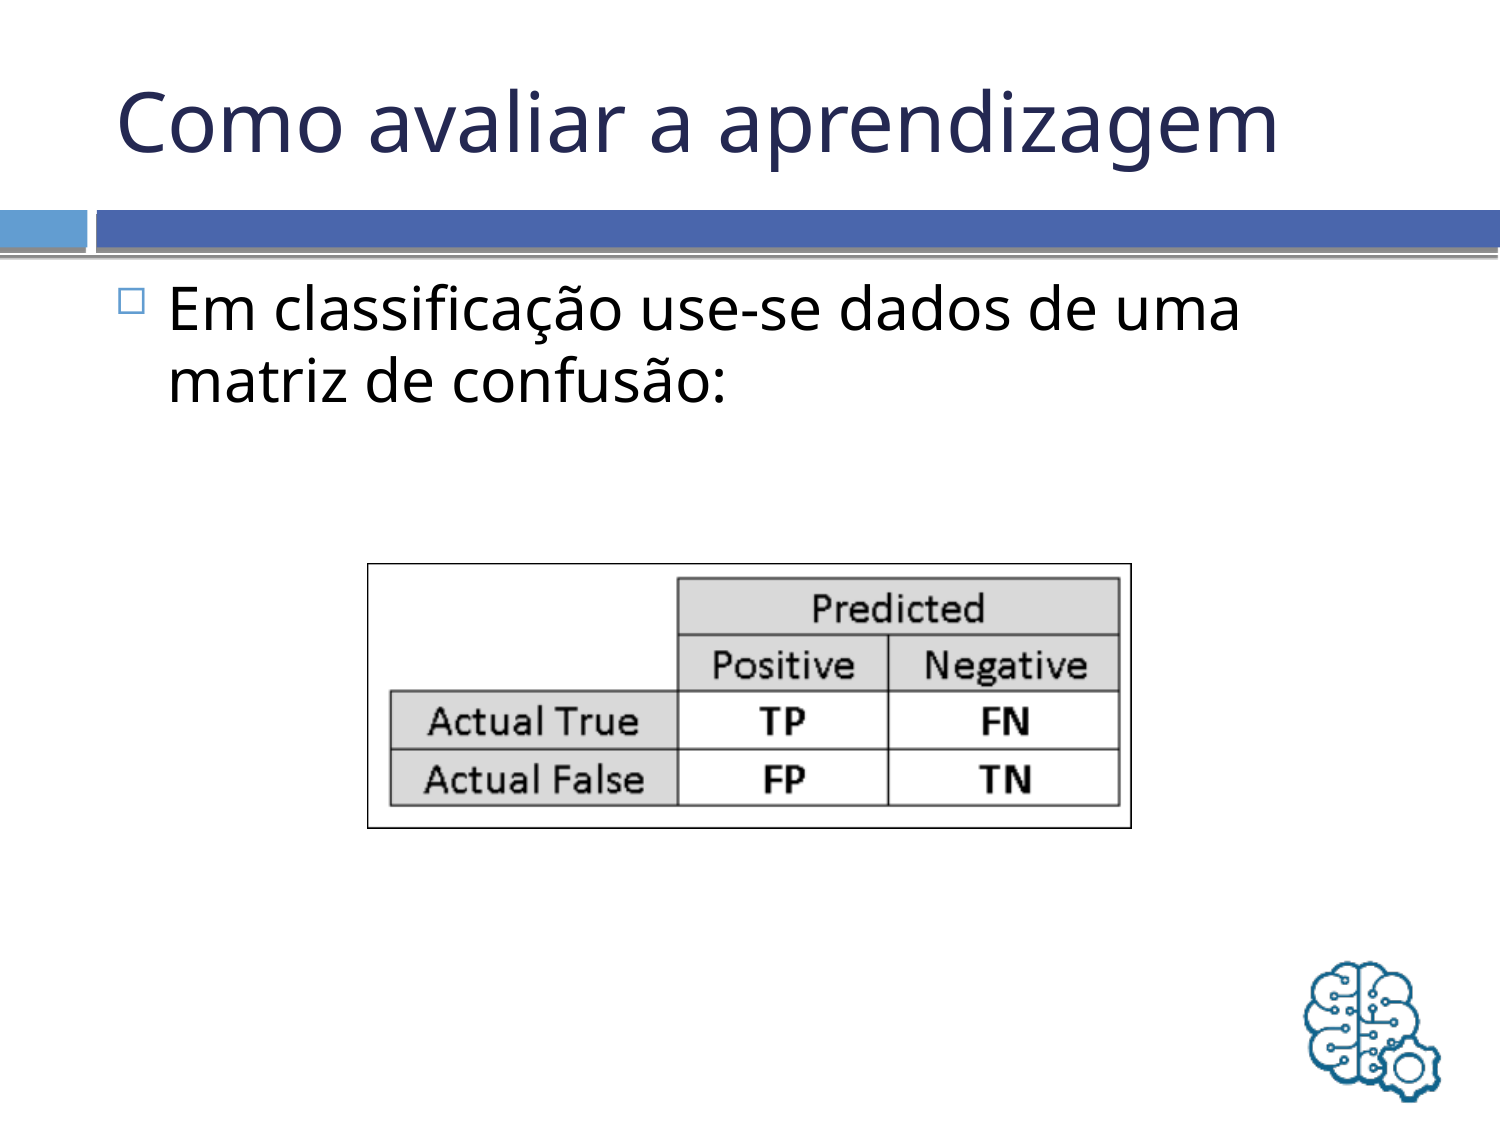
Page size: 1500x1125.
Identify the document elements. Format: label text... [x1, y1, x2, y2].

picture [1297, 955, 1449, 1106]
list Em classificação use-se dados de uma matriz de confusão: [100, 262, 1438, 1000]
picture [367, 563, 1132, 829]
title Como avaliar a aprendizagem [100, 37, 1438, 200]
